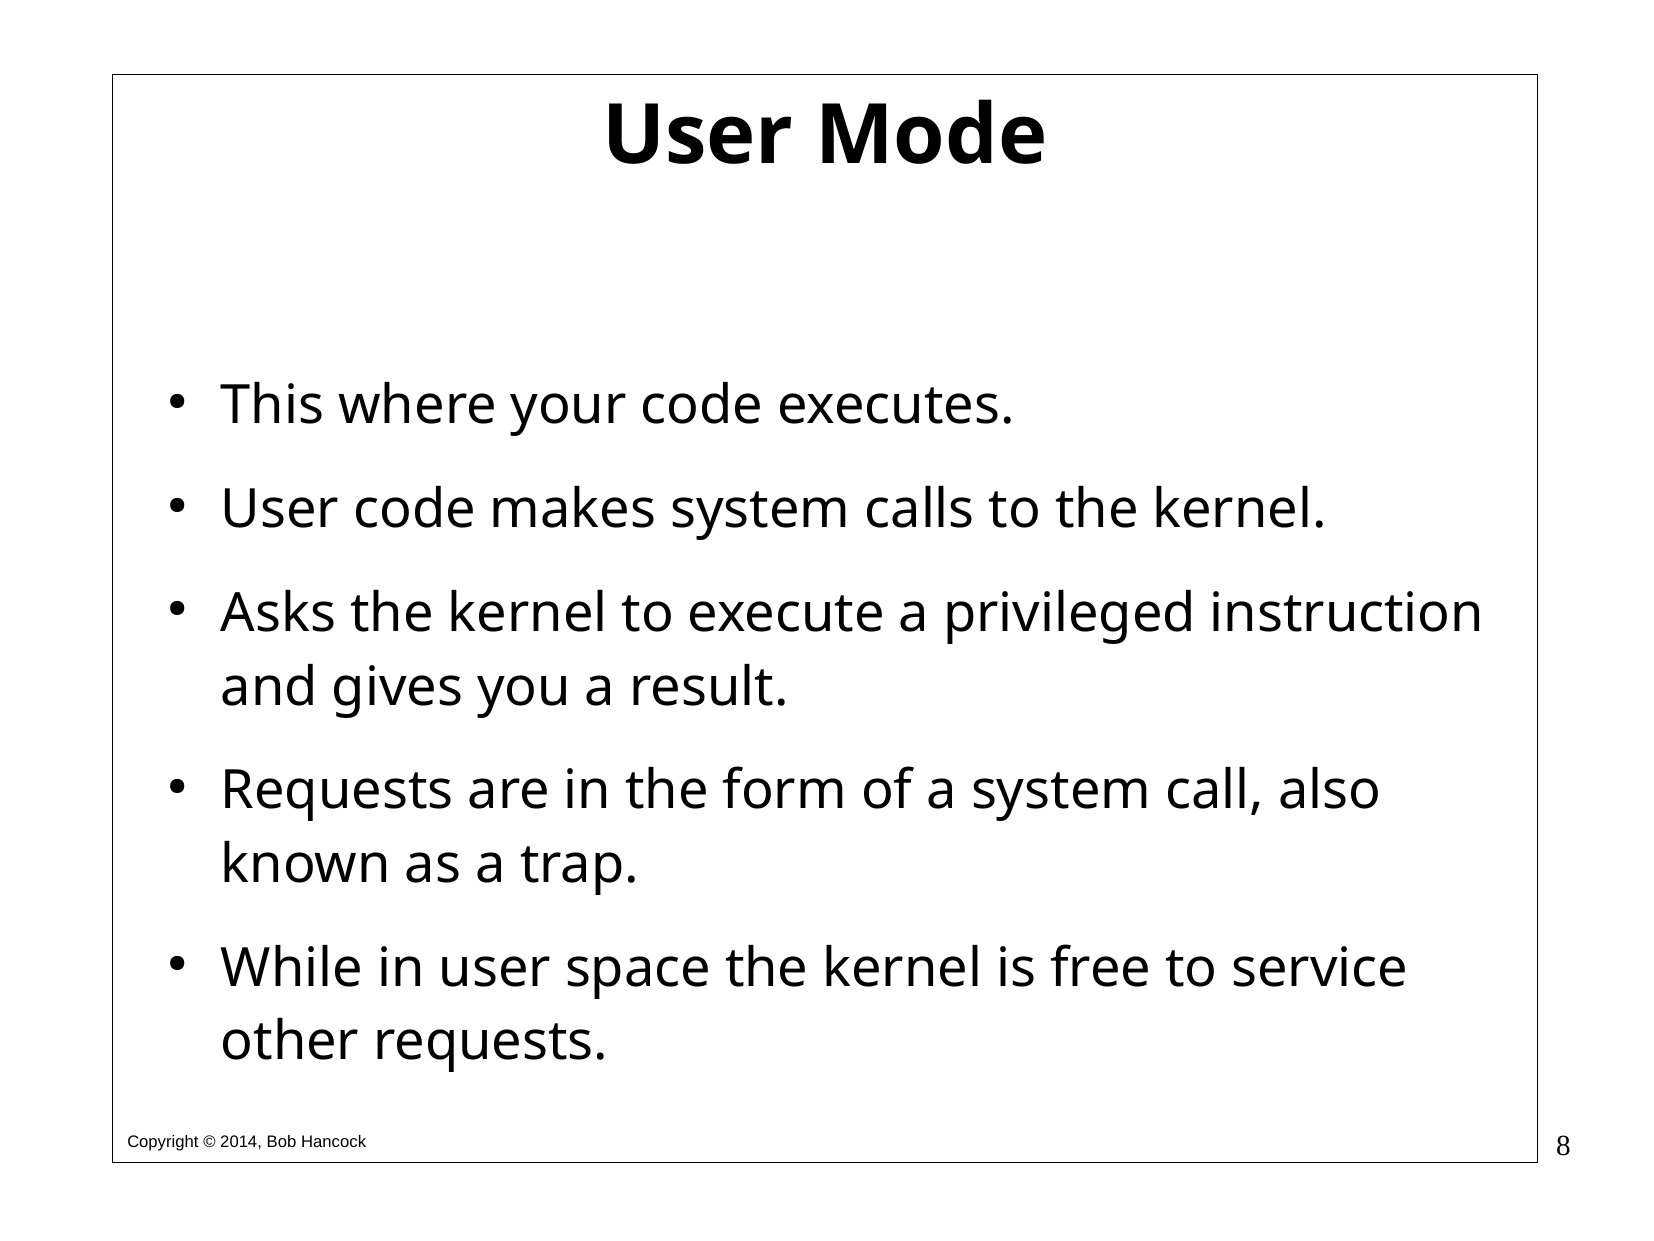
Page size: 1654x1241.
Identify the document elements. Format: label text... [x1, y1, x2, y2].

list This where your code executes. User code makes system calls to the kernel. Asks the kernel to execute a privileged instruction and gives you a result. Requests are in the form of a system call, also known as a trap. While in user space the kernel is free to service other requests. [150, 262, 1501, 1126]
title User Mode [112, 75, 1538, 188]
text_box Copyright © 2014, Bob Hancock [112, 1125, 382, 1159]
